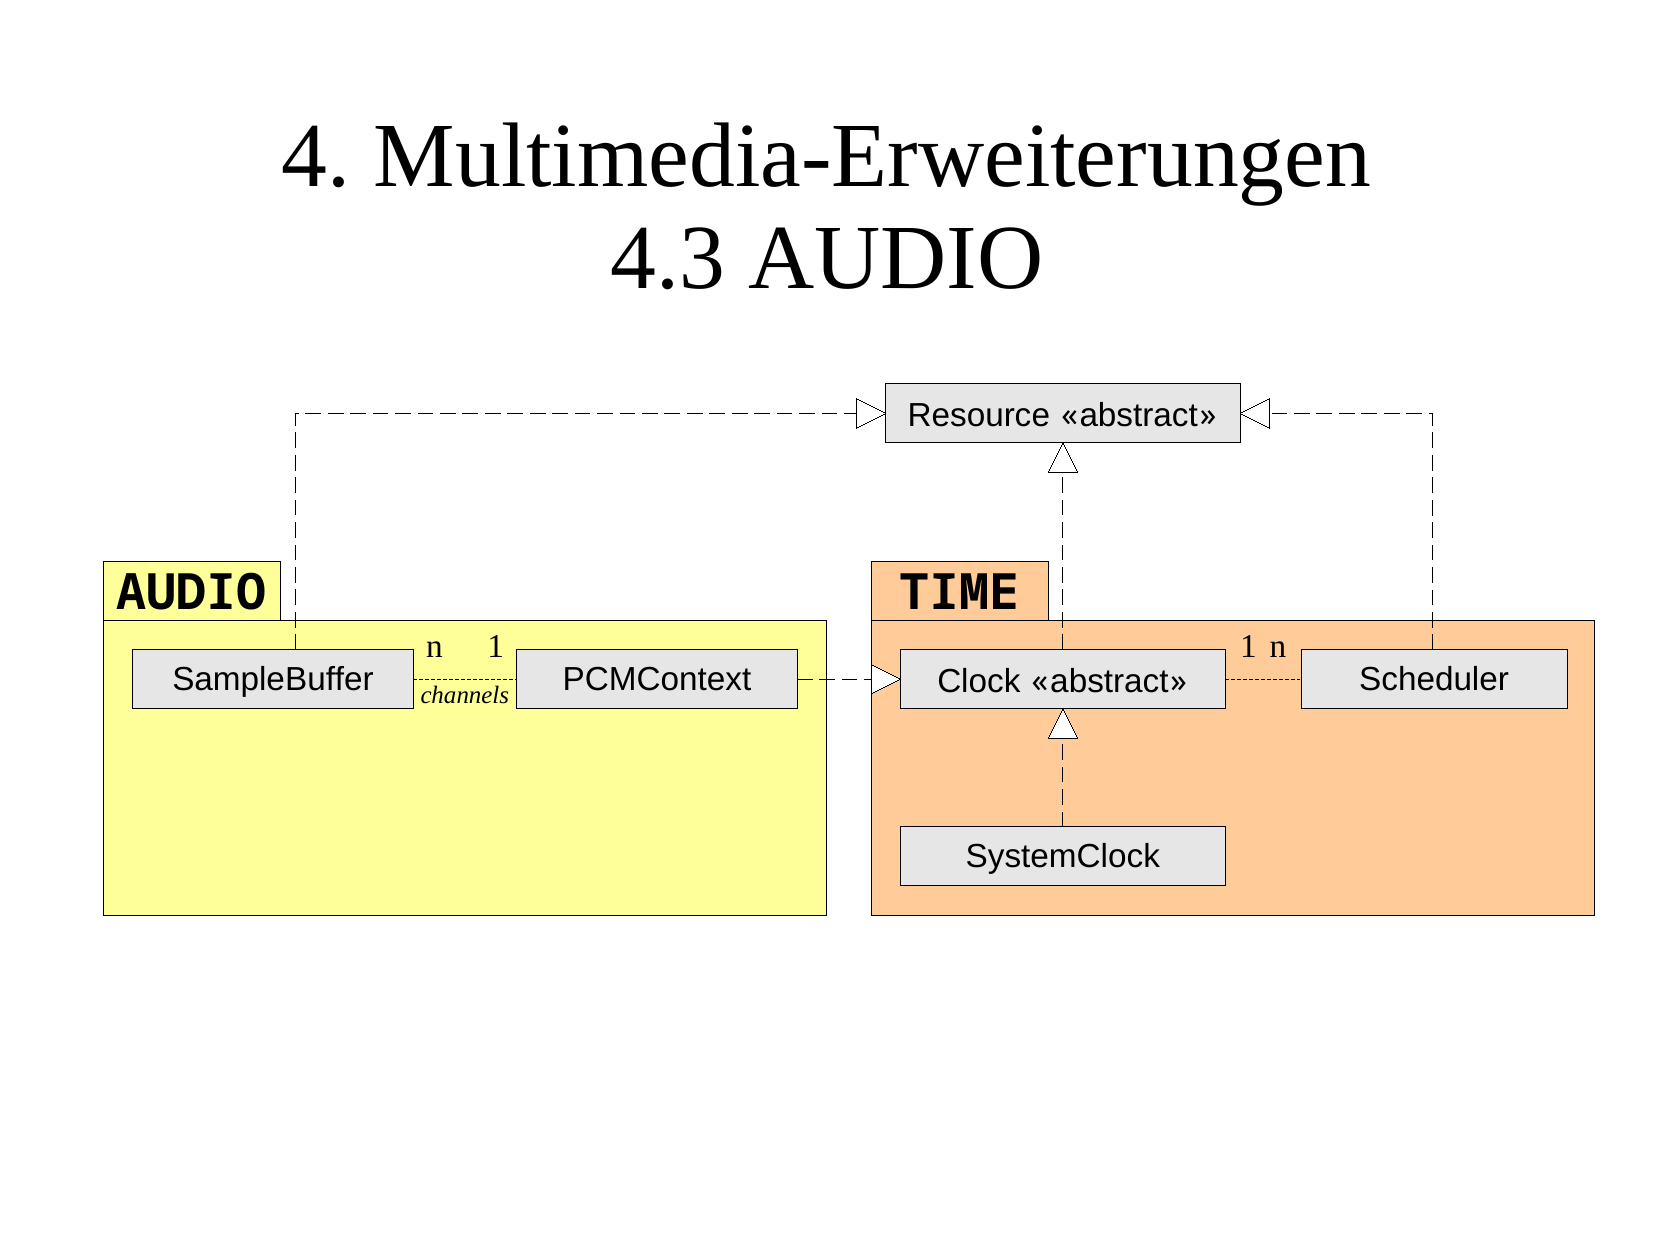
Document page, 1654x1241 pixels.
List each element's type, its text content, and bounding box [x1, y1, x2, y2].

text_box n [1269, 627, 1287, 665]
text_box 1 [487, 627, 505, 665]
text_box [1048, 442, 1078, 473]
text_box TIME [871, 561, 1049, 620]
text_box AUDIO [103, 561, 281, 620]
text_box SystemClock [900, 826, 1226, 886]
text_box n [426, 627, 443, 665]
text_box channels [413, 679, 517, 709]
title 4. Multimedia-Erweiterungen 4.3 AUDIO [121, 0, 1534, 569]
text_box [871, 620, 1595, 916]
text_box SampleBuffer [132, 649, 414, 709]
text_box Scheduler [1301, 649, 1568, 709]
text_box [1240, 398, 1270, 429]
text_box [103, 620, 827, 916]
text_box Clock «abstract» [900, 649, 1226, 709]
text_box 1 [1240, 627, 1258, 665]
text_box [856, 398, 886, 429]
text_box Resource «abstract» [885, 383, 1241, 443]
text_box PCMContext [516, 649, 798, 709]
